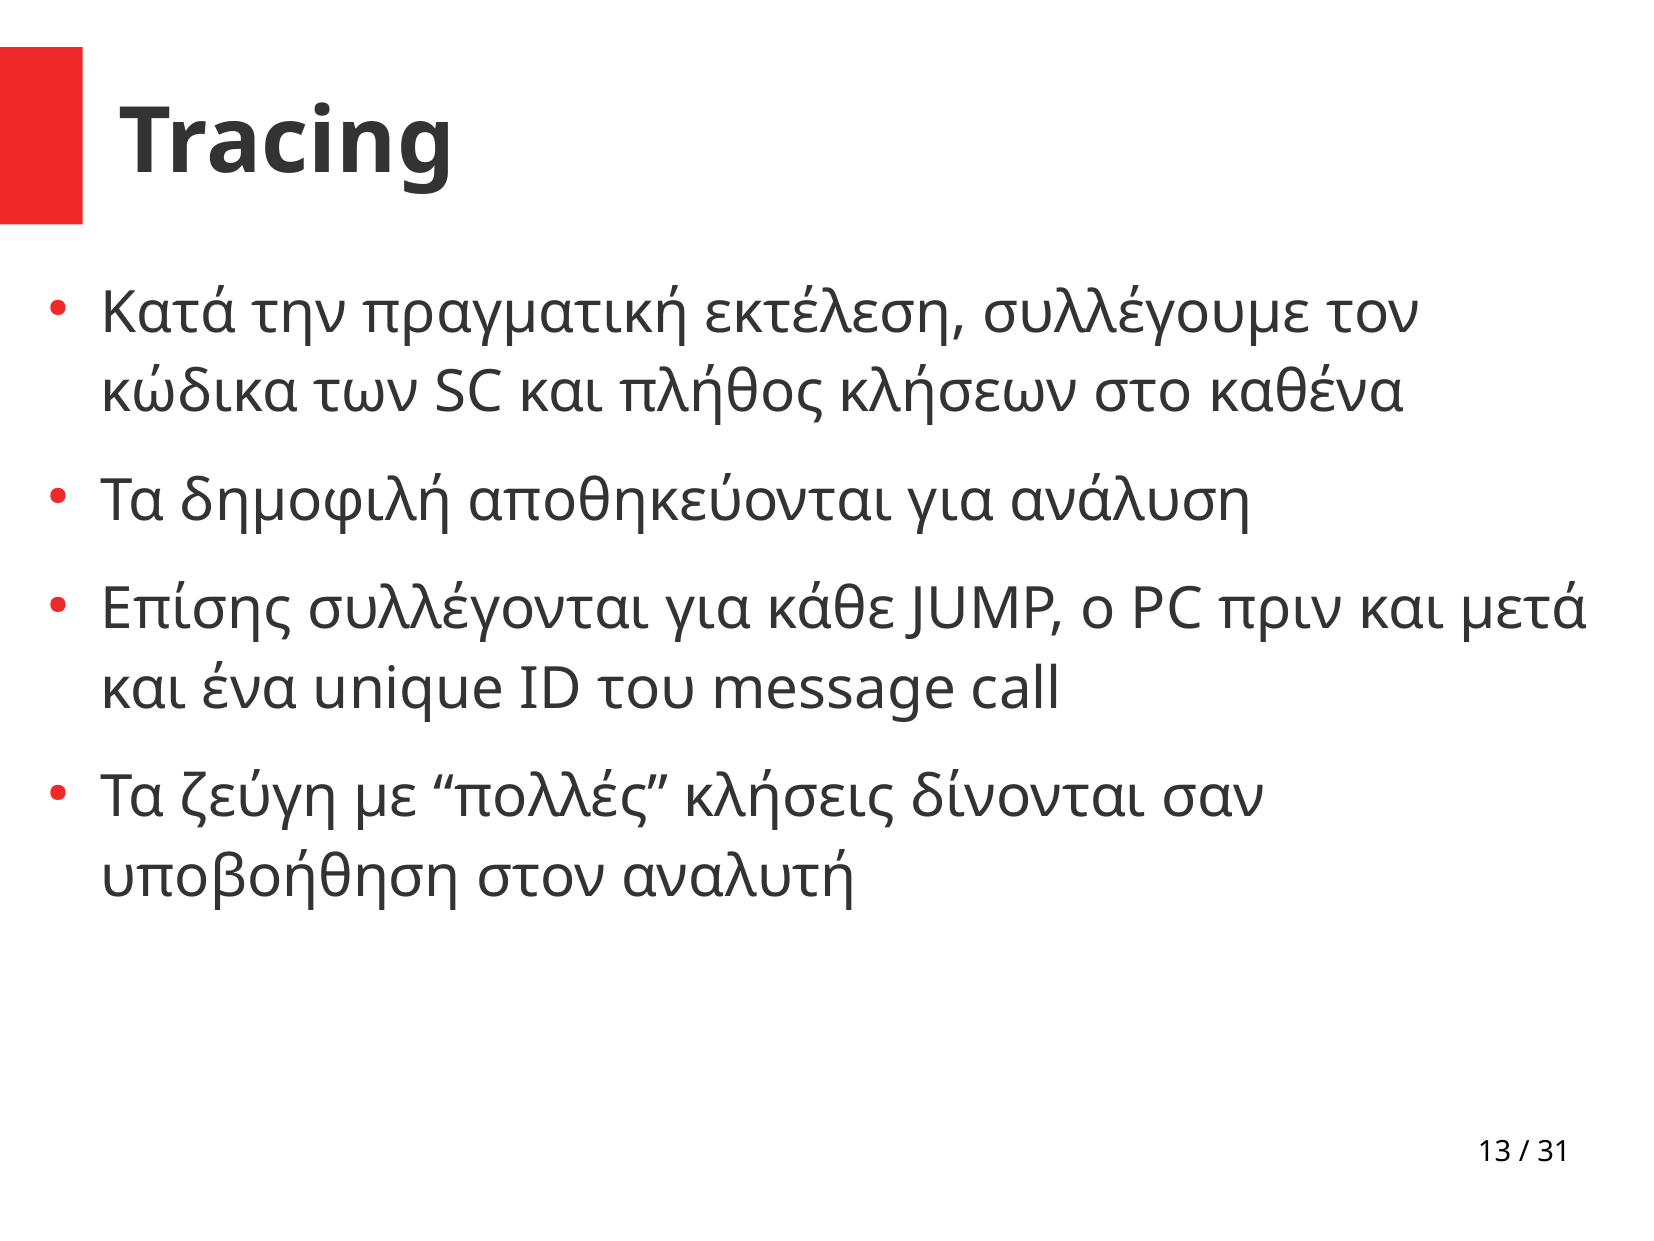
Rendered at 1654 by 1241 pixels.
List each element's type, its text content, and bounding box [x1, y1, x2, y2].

title Tracing [118, 33, 1571, 241]
list Κατά την πραγματική εκτέλεση, συλλέγουμε τον κώδικα των SC και πλήθος κλήσεων στο καθένα Τα δημοφιλή αποθηκεύονται για ανάλυση Επίσης συλλέγονται για κάθε JUMP, ο PC πριν και μετά και ένα unique ID του message call Τα ζεύγη με “πολλές” κλήσεις δίνονται σαν υποβοήθηση στον αναλυτή [30, 270, 1621, 856]
